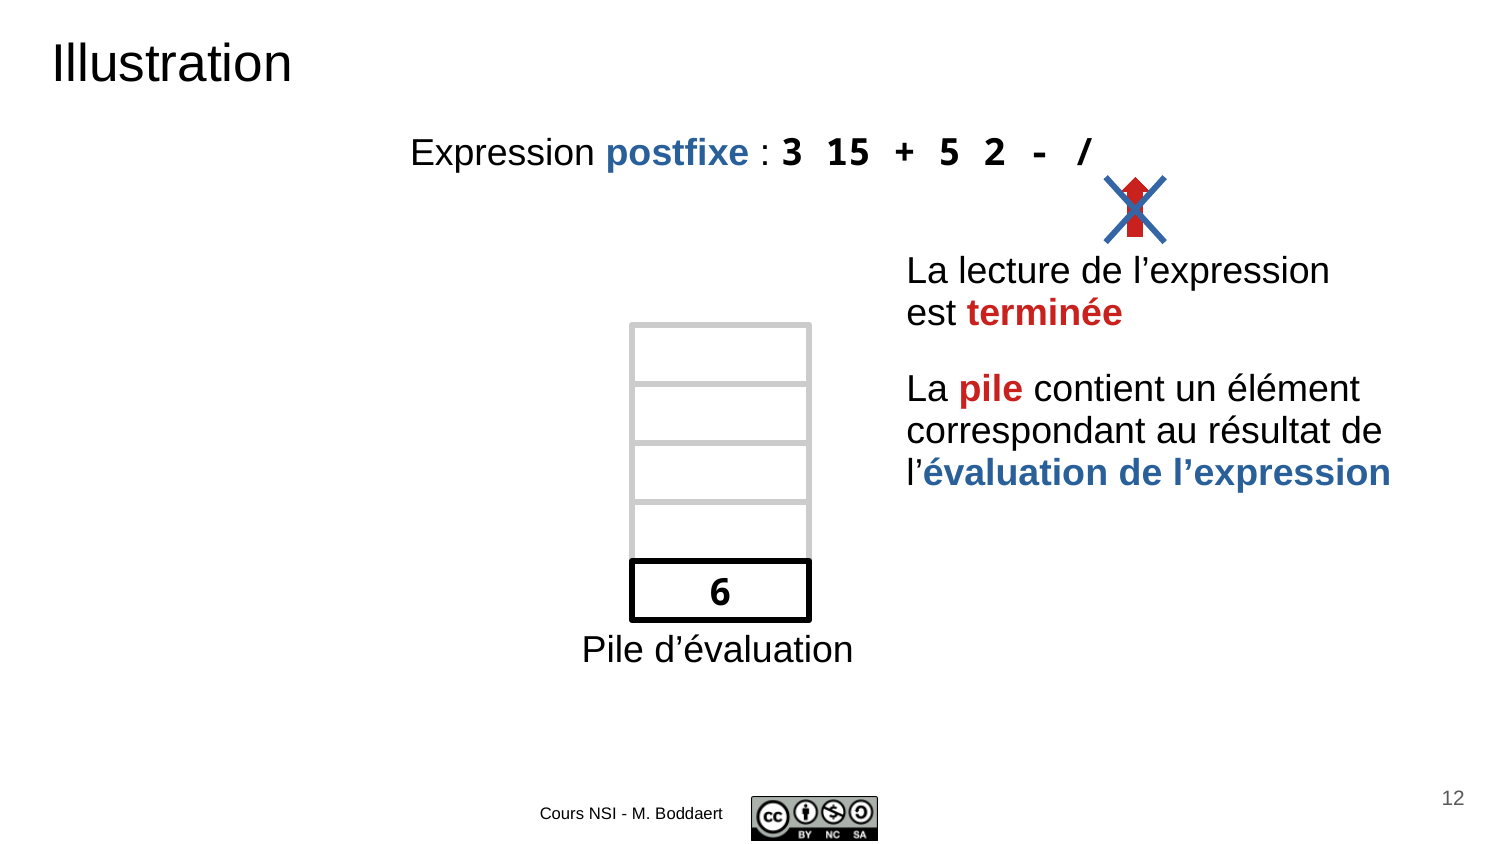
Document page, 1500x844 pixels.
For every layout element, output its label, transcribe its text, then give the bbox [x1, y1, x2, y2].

text_box [1127, 215, 1143, 237]
picture [751, 796, 878, 841]
text_box La lecture de l’expression est terminée [891, 242, 1388, 344]
text_box Expression postfixe : 3 15 + 5 2 - / [29, 120, 1477, 760]
text_box [631, 324, 810, 443]
text_box [1122, 177, 1149, 204]
slide_number <numéro> [1389, 764, 1480, 830]
text_box Pile d’évaluation [566, 620, 880, 680]
text_box 6 [631, 561, 810, 620]
text_box [631, 501, 810, 561]
text_box La pile contient un élément correspondant au résultat de l’évaluation de l’expression [891, 360, 1477, 550]
title Illustration [51, 13, 1449, 108]
